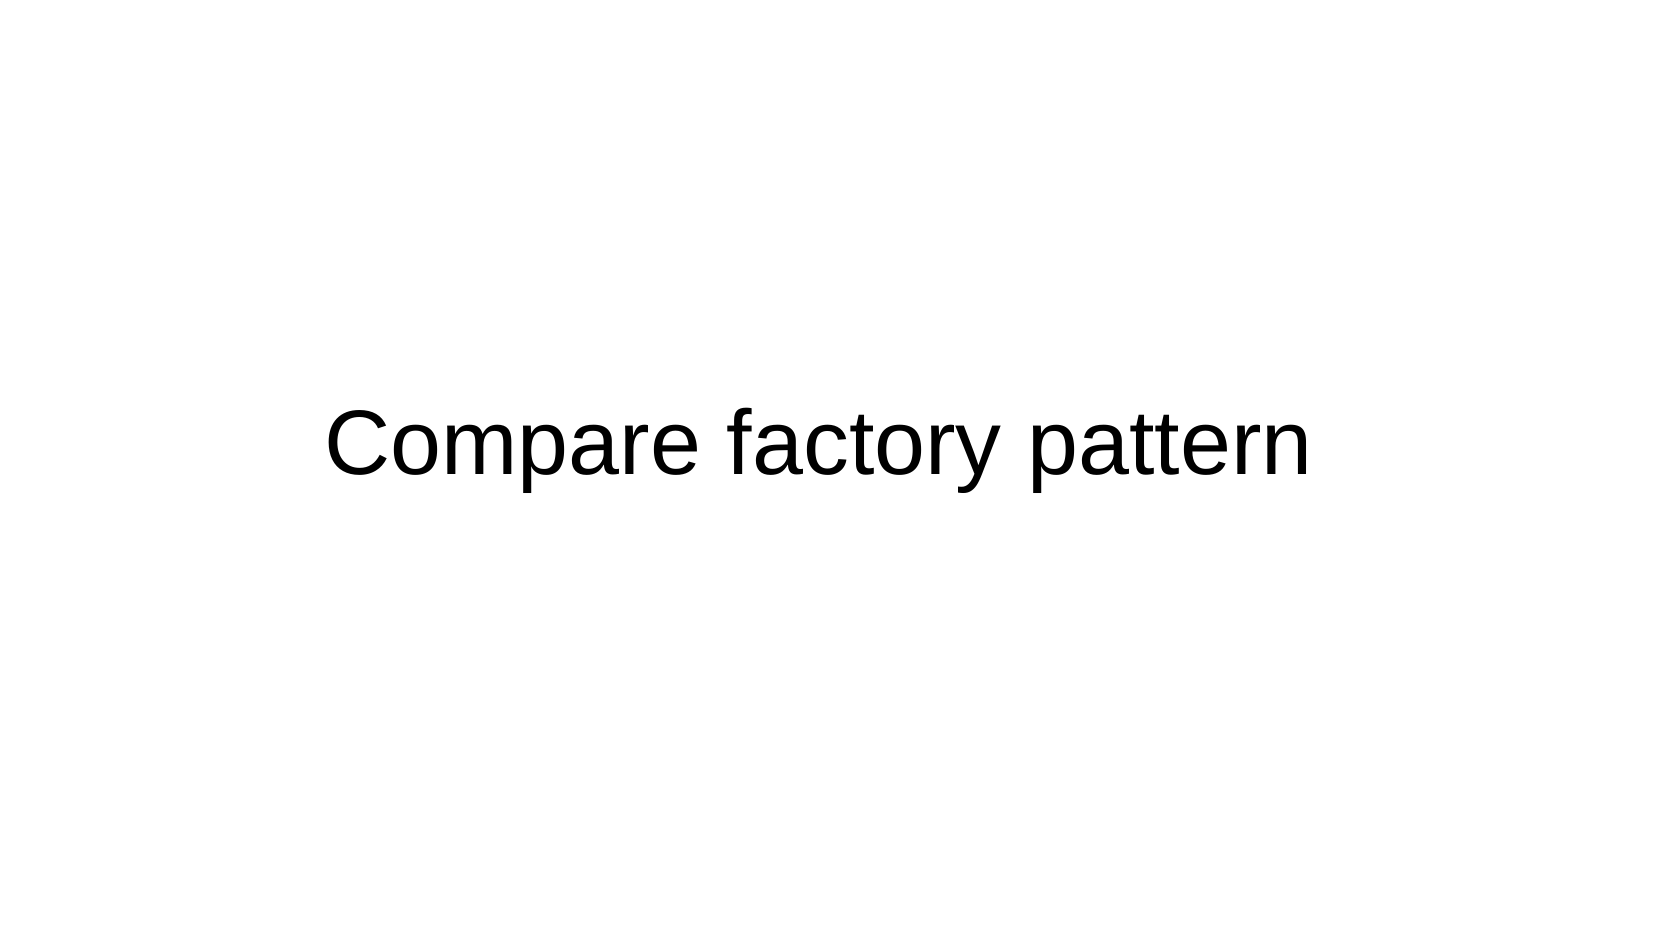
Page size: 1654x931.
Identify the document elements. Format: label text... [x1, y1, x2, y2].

title Compare factory pattern [75, 270, 1564, 616]
